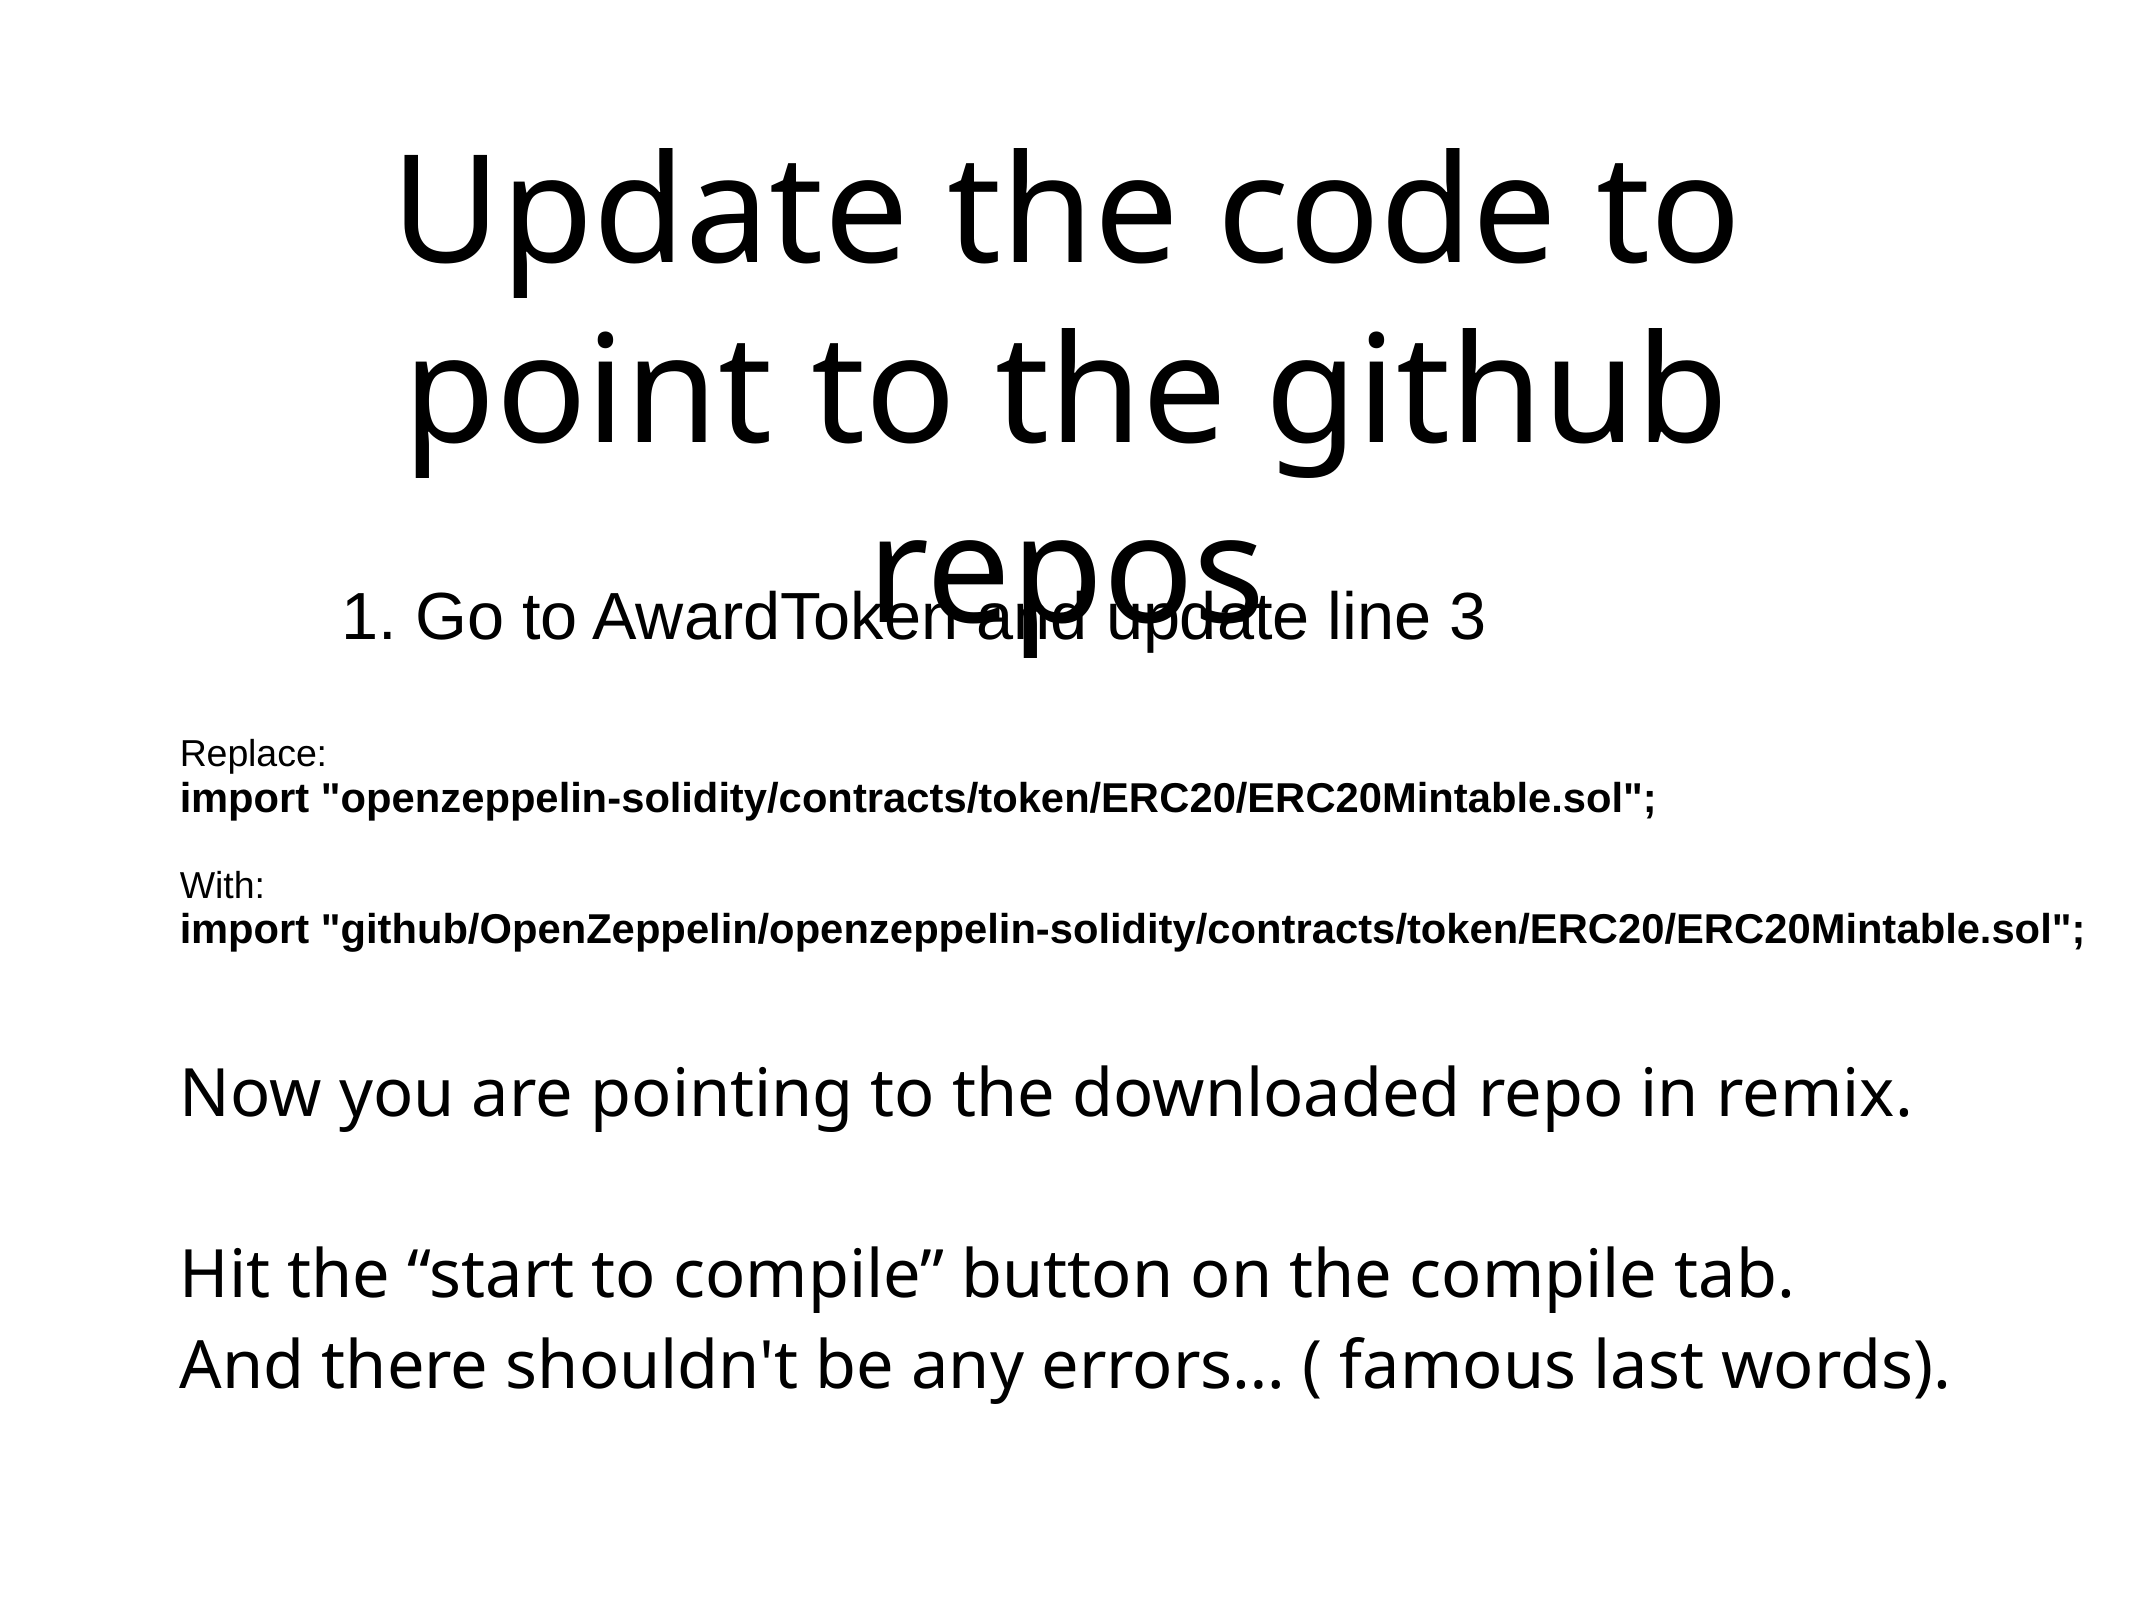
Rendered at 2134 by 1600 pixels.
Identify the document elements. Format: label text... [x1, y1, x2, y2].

text_box With: import "github/OpenZeppelin/openzeppelin-solidity/contracts/token/ERC20/ERC20Mintable.sol"; [165, 856, 2099, 961]
title Update the code to point to the github repos [208, 45, 1925, 269]
text_box Now you are pointing to the downloaded repo in remix. Hit the “start to compile” button on the compile tab. And there shouldn't be any errors… ( famous last words). [165, 1037, 1996, 1438]
text_box Replace: import "openzeppelin-solidity/contracts/token/ERC20/ERC20Mintable.sol"; [165, 725, 1681, 829]
text_box 1. Go to AwardToken and update line 3 [326, 571, 1809, 736]
